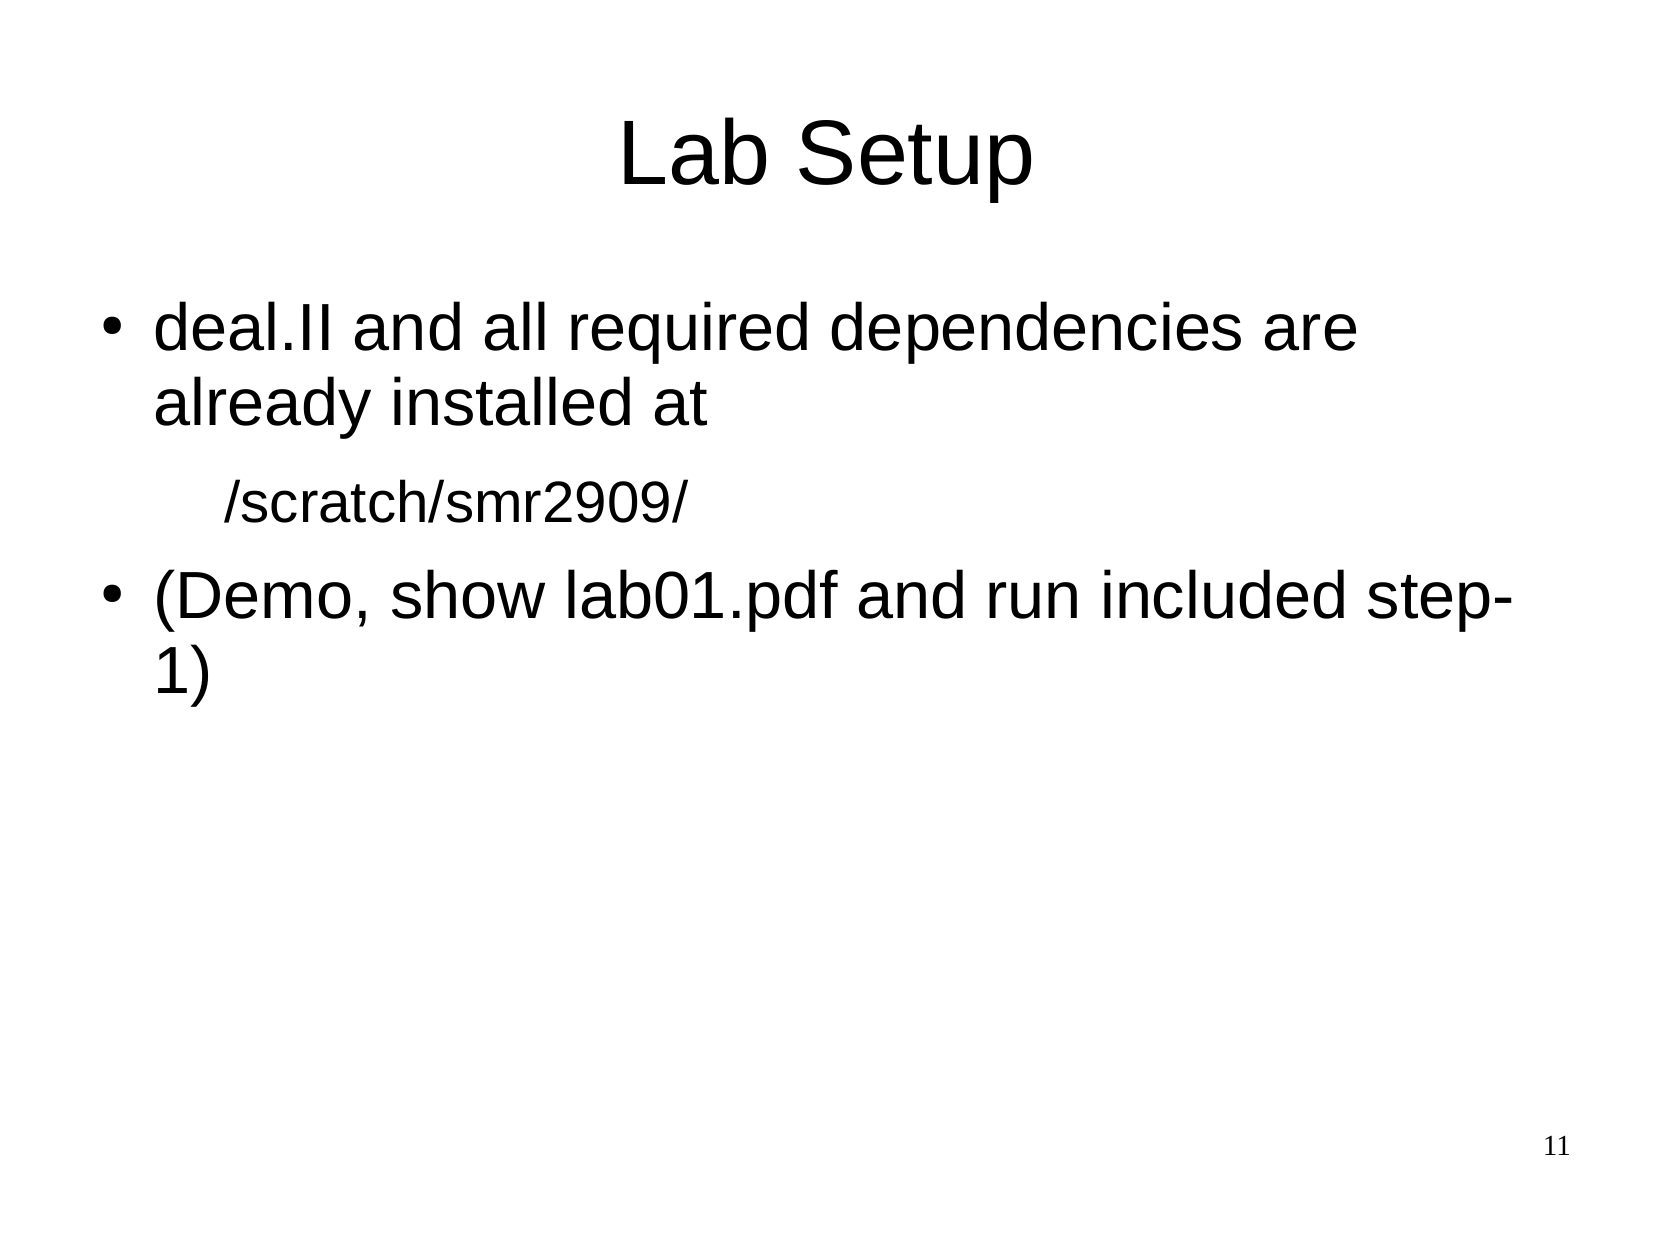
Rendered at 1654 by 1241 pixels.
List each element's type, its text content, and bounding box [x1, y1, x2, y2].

title Lab Setup [82, 49, 1571, 257]
list deal.II and all required dependencies are already installed at /scratch/smr2909/ (Demo, show lab01.pdf and run included step-1) [82, 290, 1538, 1010]
